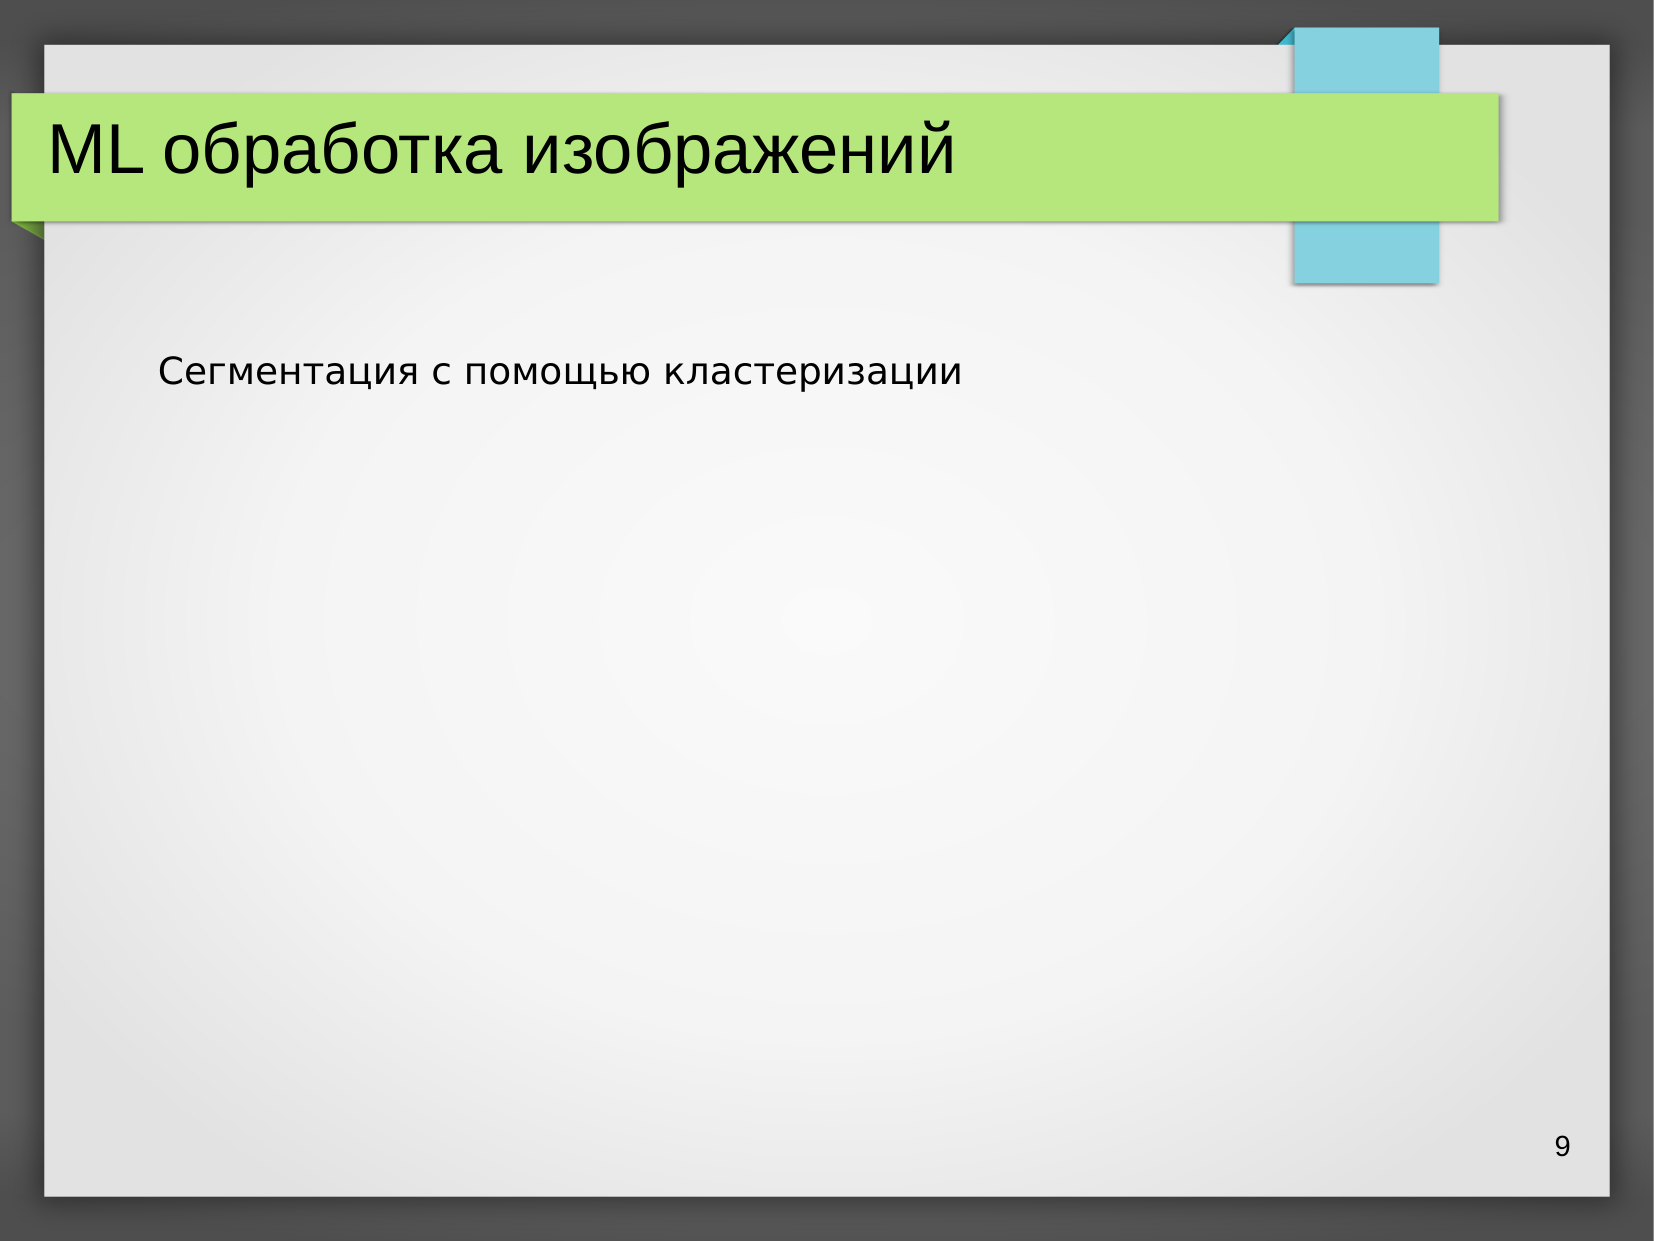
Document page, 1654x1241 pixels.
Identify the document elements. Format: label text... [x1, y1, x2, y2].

text_box Сегментация с помощью кластеризации [131, 342, 1453, 993]
picture [0, 0, 1654, 1241]
title ML обработка изображений [47, 109, 1501, 189]
